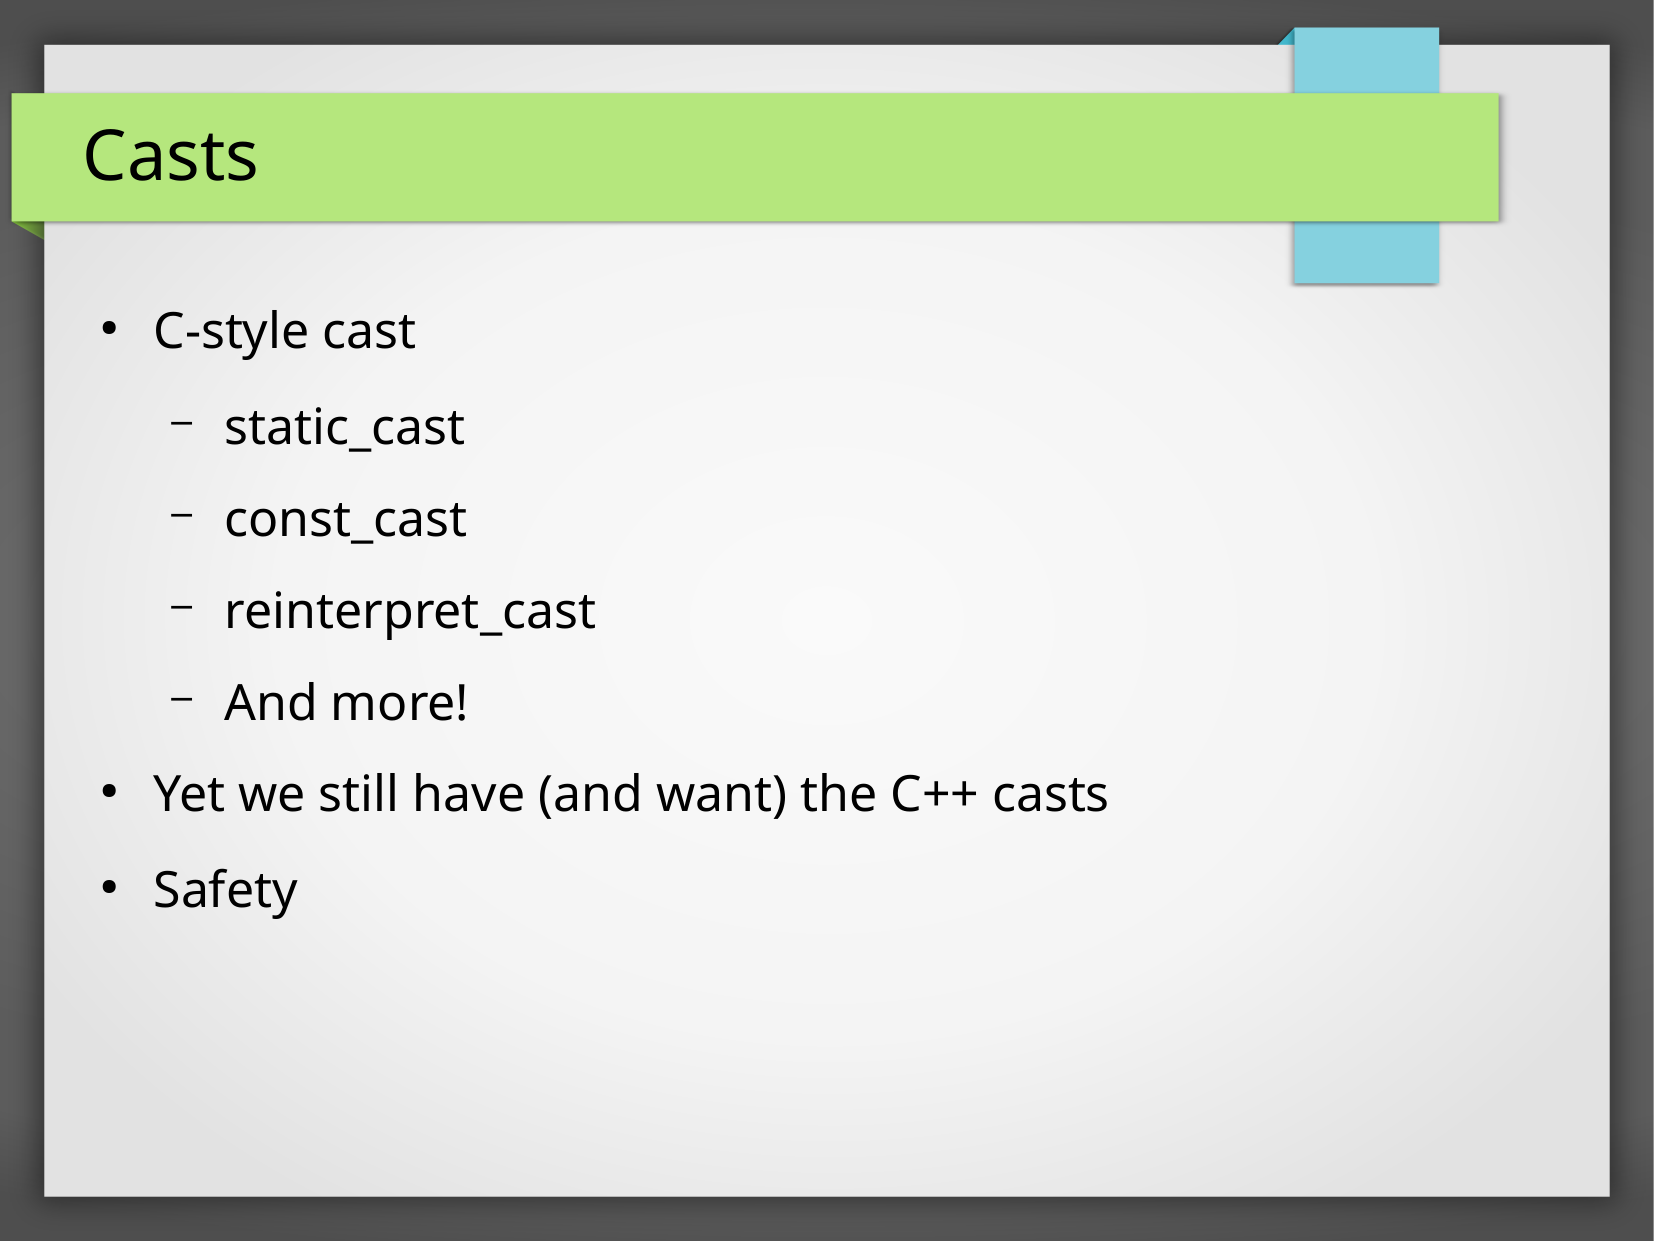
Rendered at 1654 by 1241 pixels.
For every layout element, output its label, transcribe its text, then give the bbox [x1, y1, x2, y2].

picture [0, 0, 1654, 1241]
title Casts [82, 94, 1264, 213]
list C-style cast static_cast const_cast reinterpret_cast And more! Yet we still have (and want) the C++ casts Safety [82, 295, 1571, 1015]
